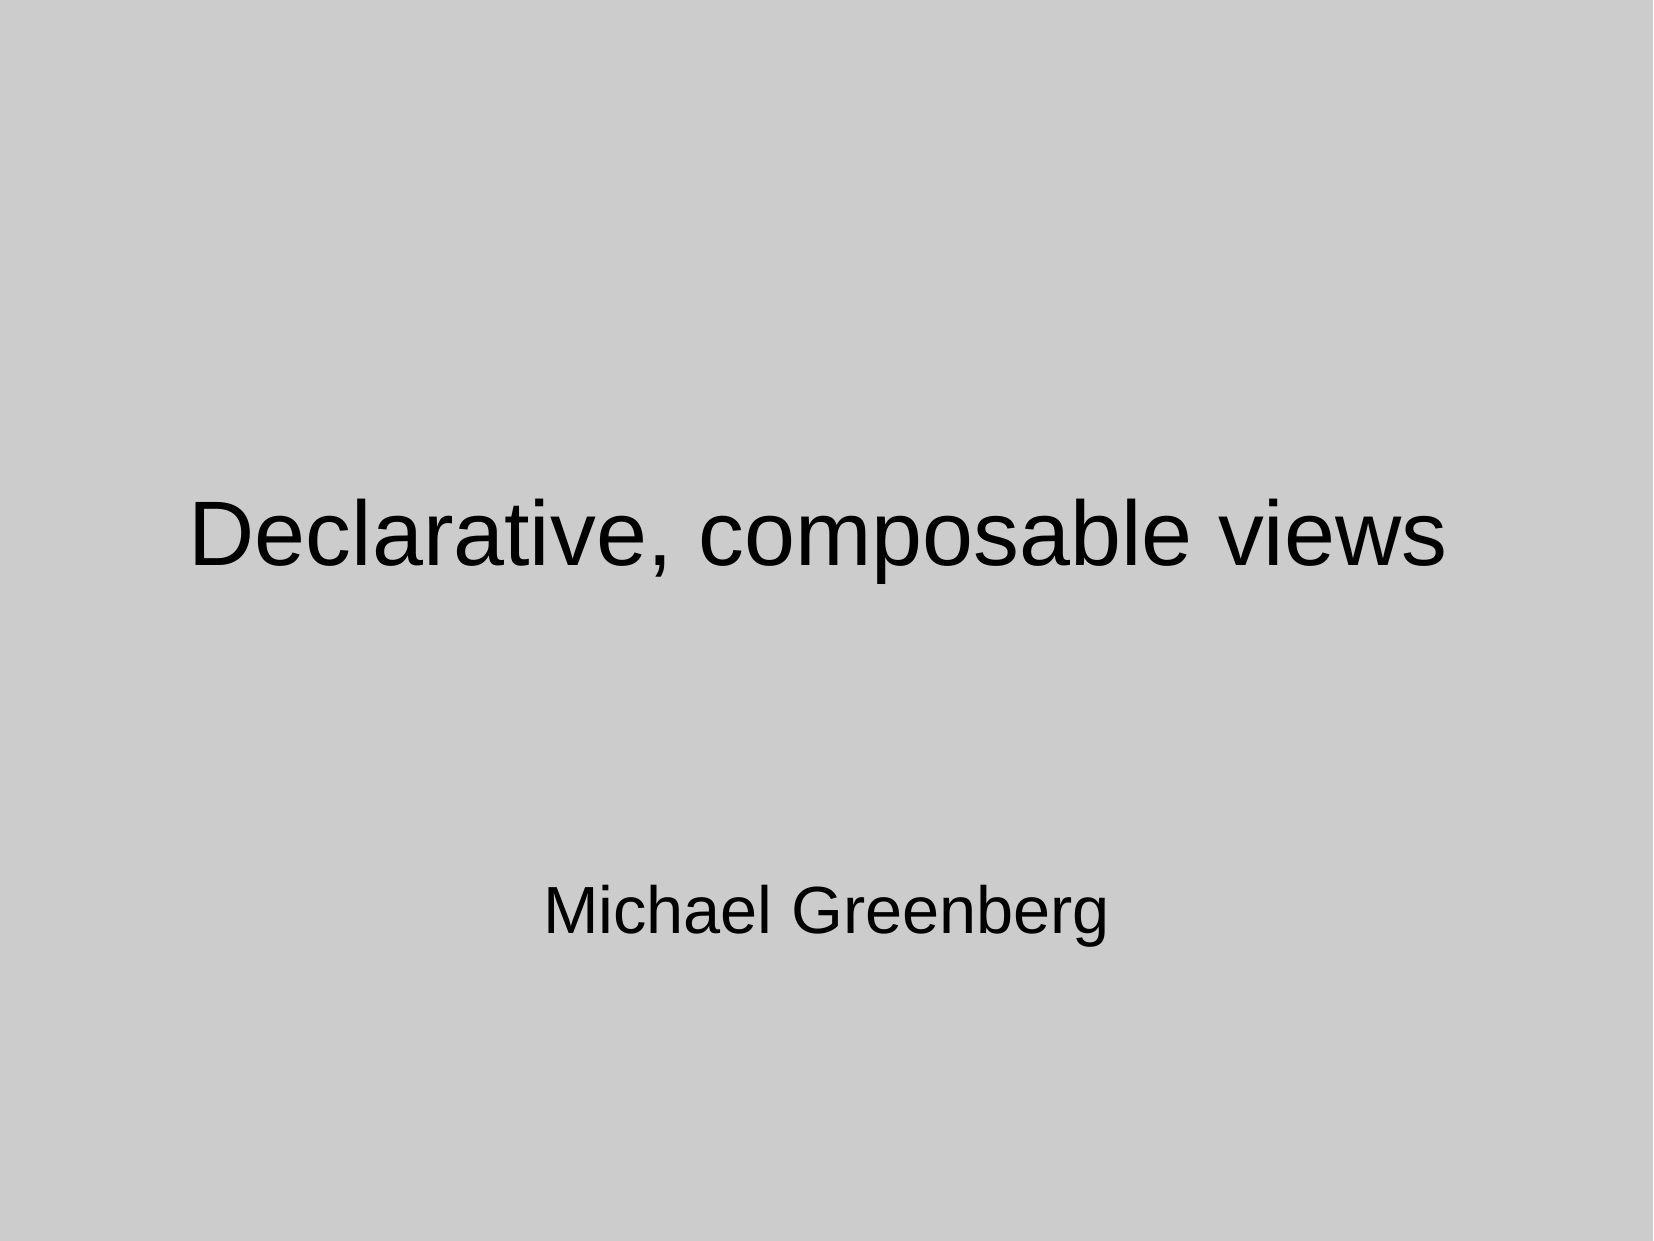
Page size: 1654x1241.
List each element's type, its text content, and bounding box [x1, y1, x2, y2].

text_box Michael Greenberg [82, 712, 1571, 1109]
title Declarative, composable views [75, 430, 1563, 638]
